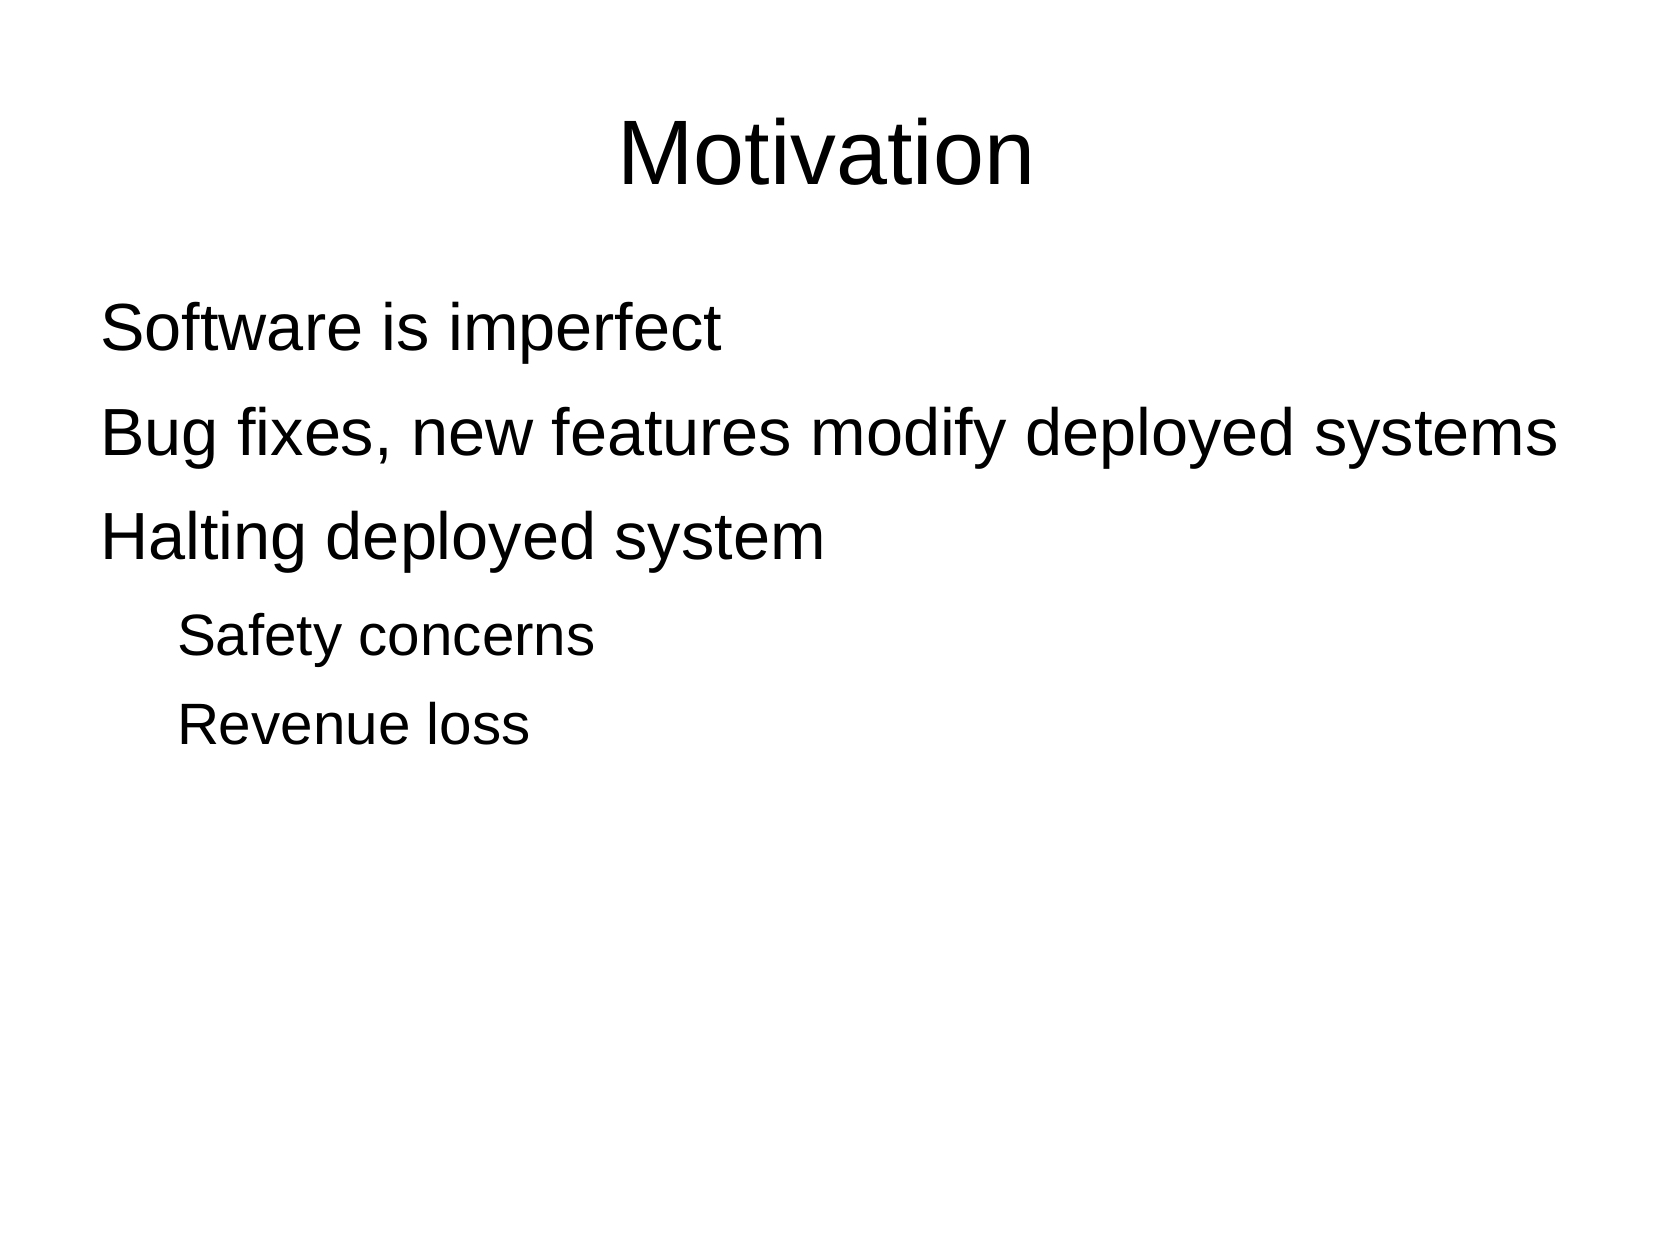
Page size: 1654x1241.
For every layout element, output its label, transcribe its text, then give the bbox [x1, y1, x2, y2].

list Software is imperfect Bug fixes, new features modify deployed systems Halting deployed system Safety concerns Revenue loss [82, 290, 1571, 1109]
title Motivation [82, 49, 1571, 257]
